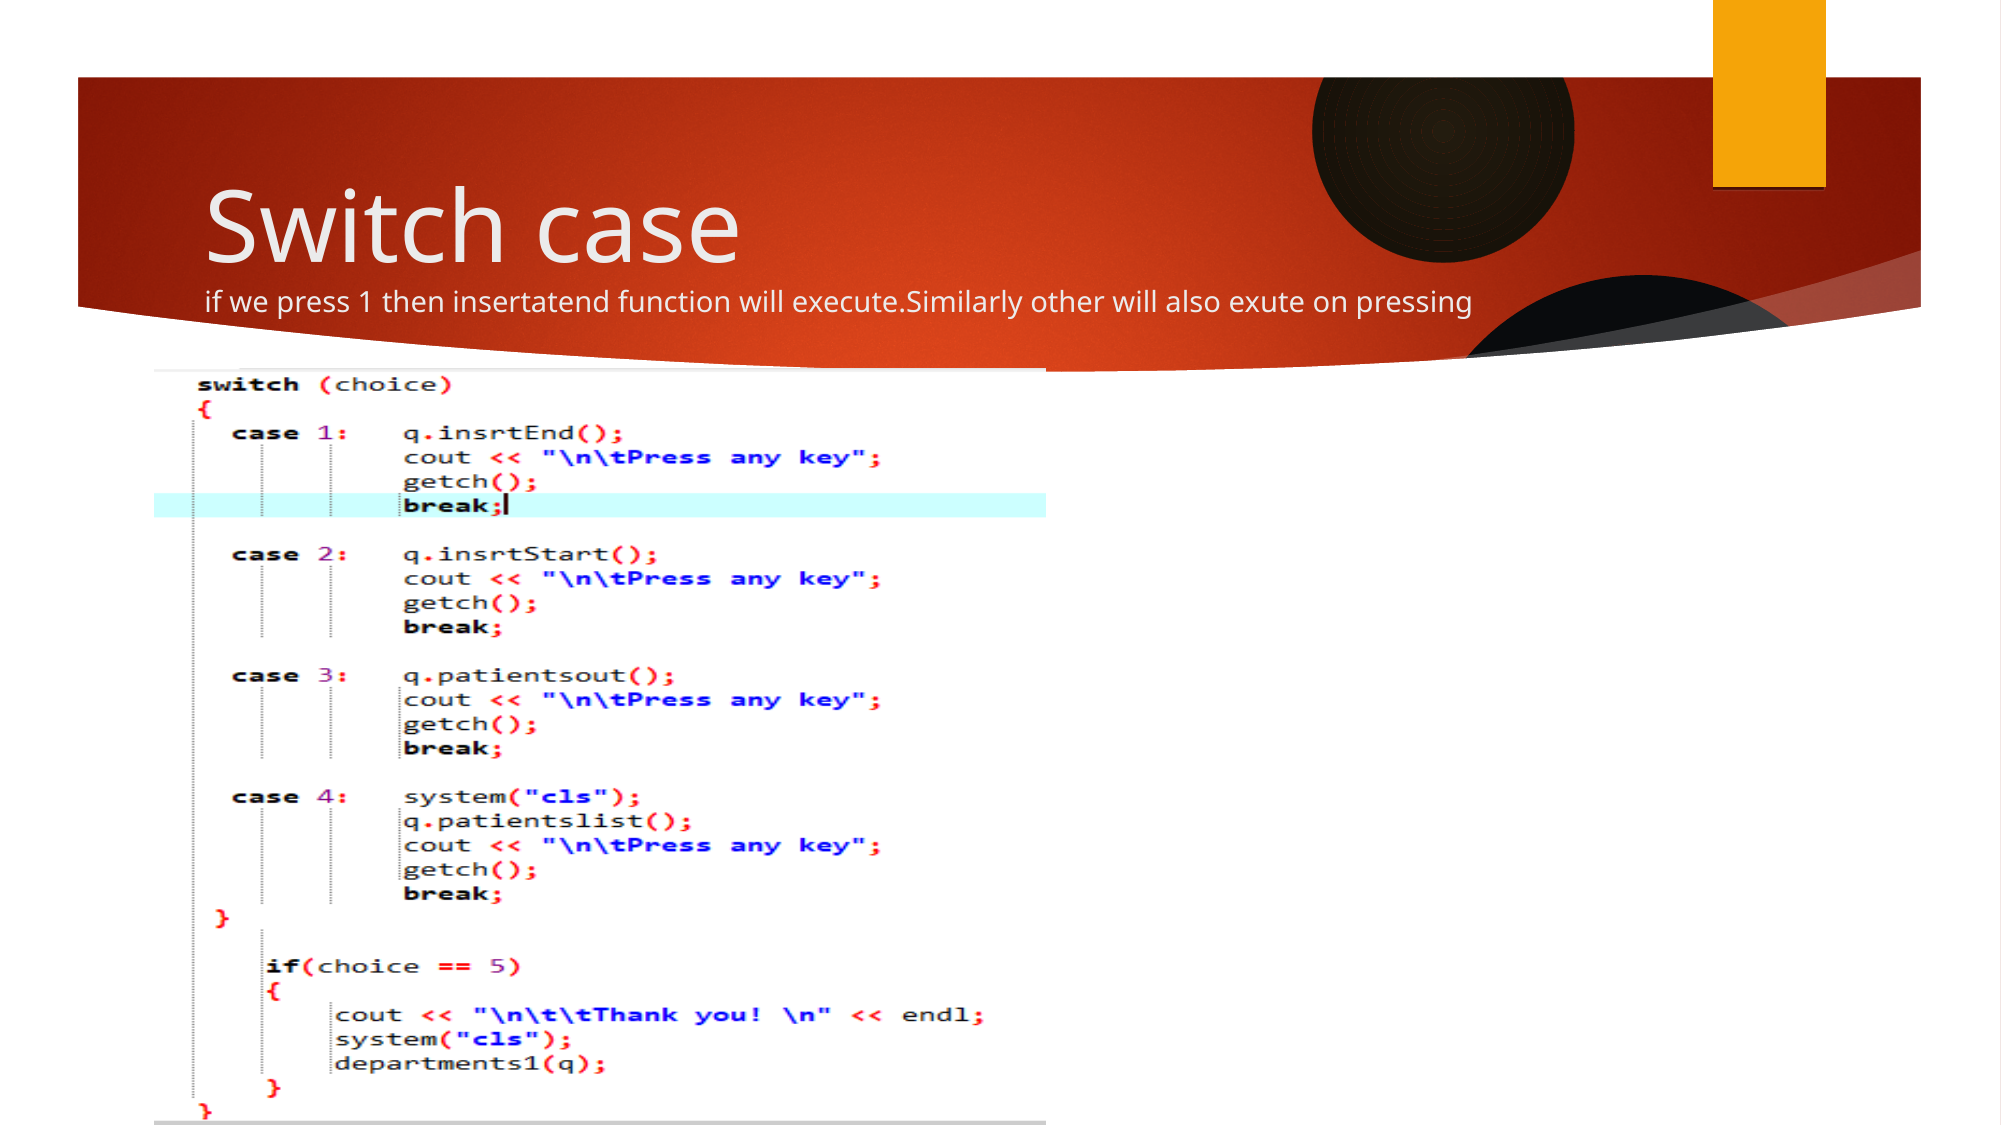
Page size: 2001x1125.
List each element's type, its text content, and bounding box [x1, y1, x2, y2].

title Switch case if we press 1 then insertatend function will execute.Similarly other will also exute on pressing [189, 155, 1627, 276]
picture [154, 368, 1046, 1125]
